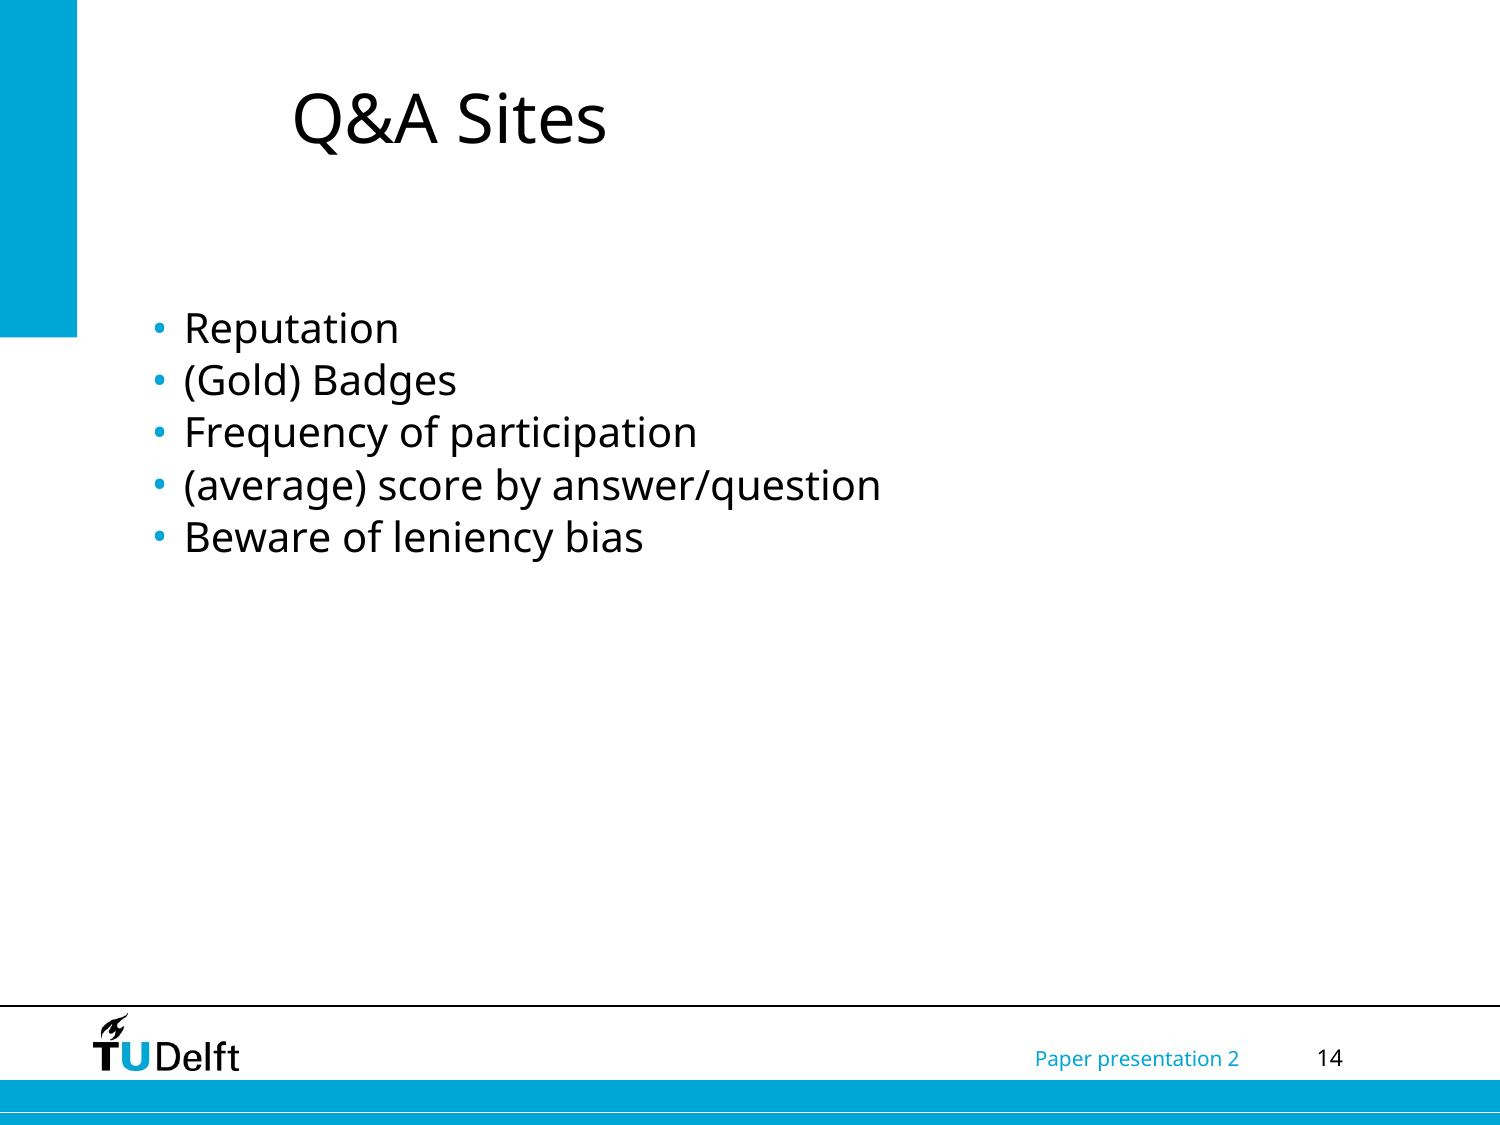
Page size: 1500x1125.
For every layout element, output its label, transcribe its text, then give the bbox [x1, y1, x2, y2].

picture [93, 1013, 239, 1071]
title Q&A Sites [150, 74, 1326, 280]
list Reputation (Gold) Badges Frequency of participation (average) score by answer/question Beware of leniency bias [151, 299, 1323, 953]
